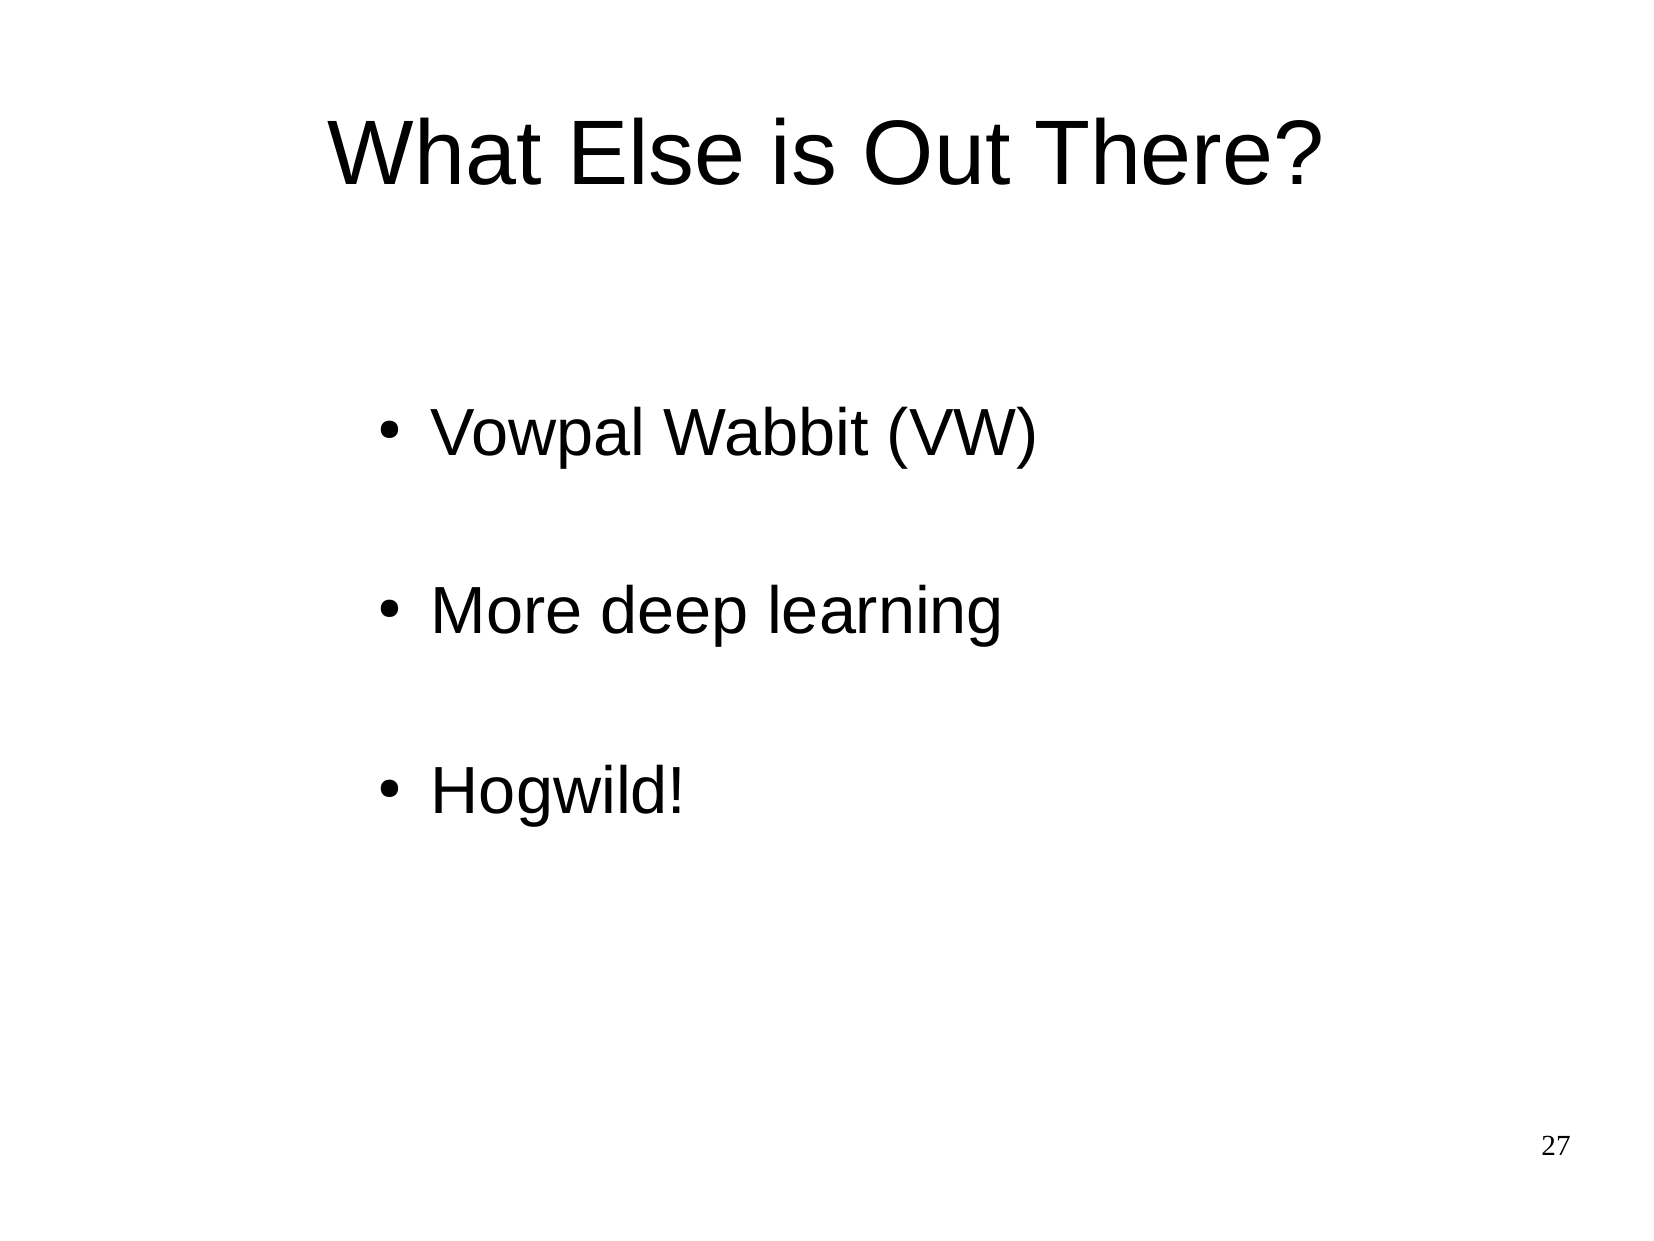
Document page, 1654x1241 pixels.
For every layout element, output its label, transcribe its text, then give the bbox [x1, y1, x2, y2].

title What Else is Out There? [82, 49, 1571, 257]
list Vowpal Wabbit (VW) More deep learning Hogwild! [360, 290, 1571, 1010]
